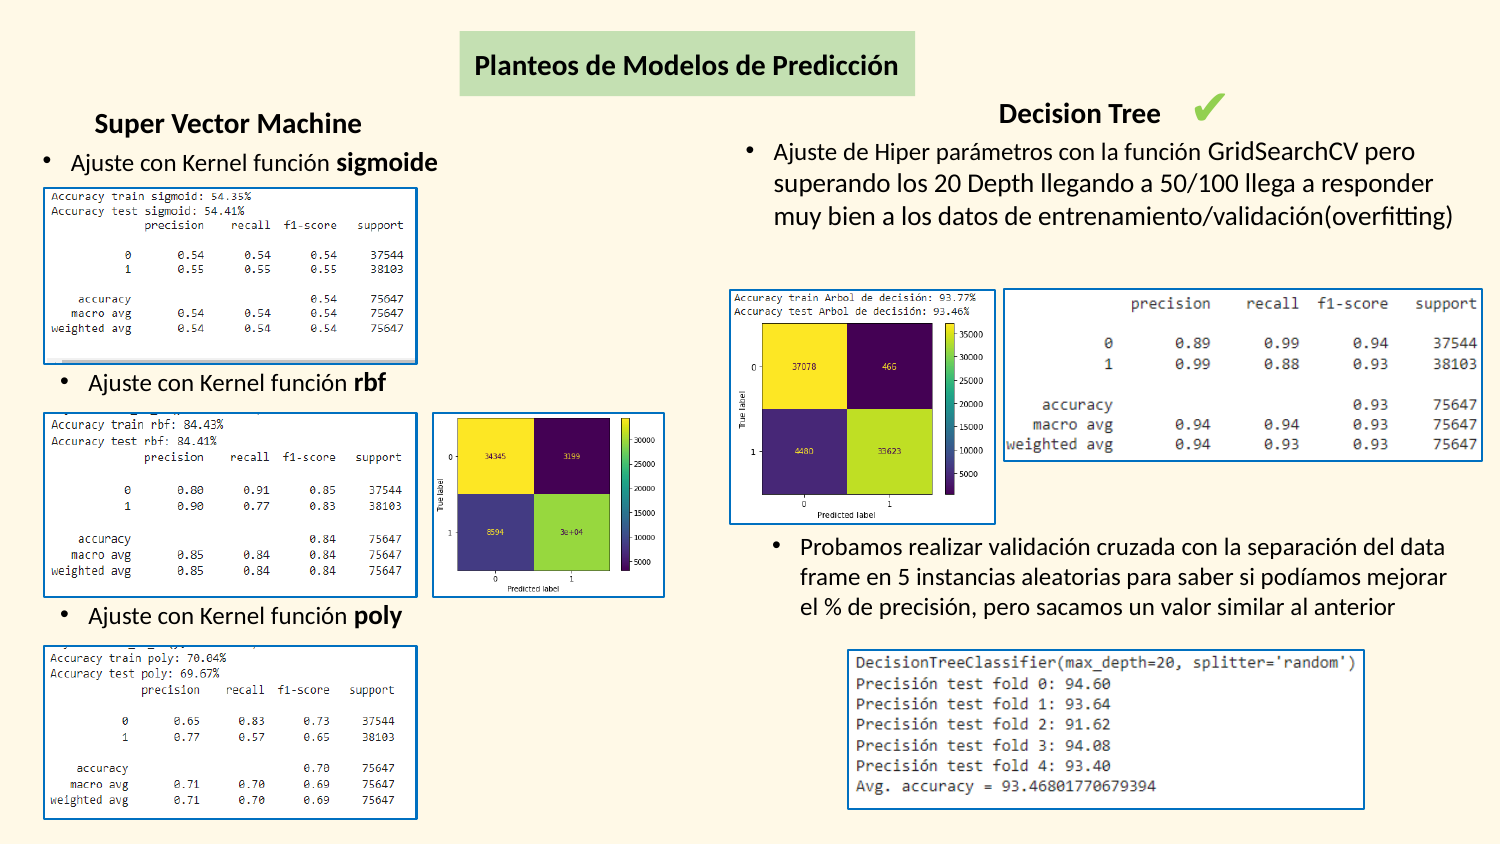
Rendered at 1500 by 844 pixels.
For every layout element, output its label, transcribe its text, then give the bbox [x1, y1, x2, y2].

picture [45, 647, 416, 818]
text_box Ajuste con Kernel función sigmoide [27, 136, 498, 185]
text_box Ajuste con Kernel función rbf [45, 357, 498, 406]
text_box ✔ [1174, 67, 1271, 143]
text_box Probamos realizar validación cruzada con la separación del data frame en 5 instancias aleatorias para saber si podíamos mejorar el % de precisión, pero sacamos un valor similar al anterior [757, 522, 1472, 656]
text_box Super Vector Machine [79, 96, 394, 136]
picture [45, 414, 416, 590]
picture [45, 188, 416, 357]
text_box Ajuste de Hiper parámetros con la función GridSearchCV pero superando los 20 Depth llegando a 50/100 llega a responder muy bien a los datos de entrenamiento/validación(overfitting) [730, 125, 1482, 240]
text_box Decision Tree [983, 86, 1174, 125]
picture [1004, 289, 1482, 461]
picture [849, 650, 1363, 808]
text_box Ajuste con Kernel función poly [45, 590, 498, 638]
text_box Planteos de Modelos de Predicción [459, 31, 916, 97]
picture [730, 290, 994, 523]
picture [434, 414, 663, 596]
